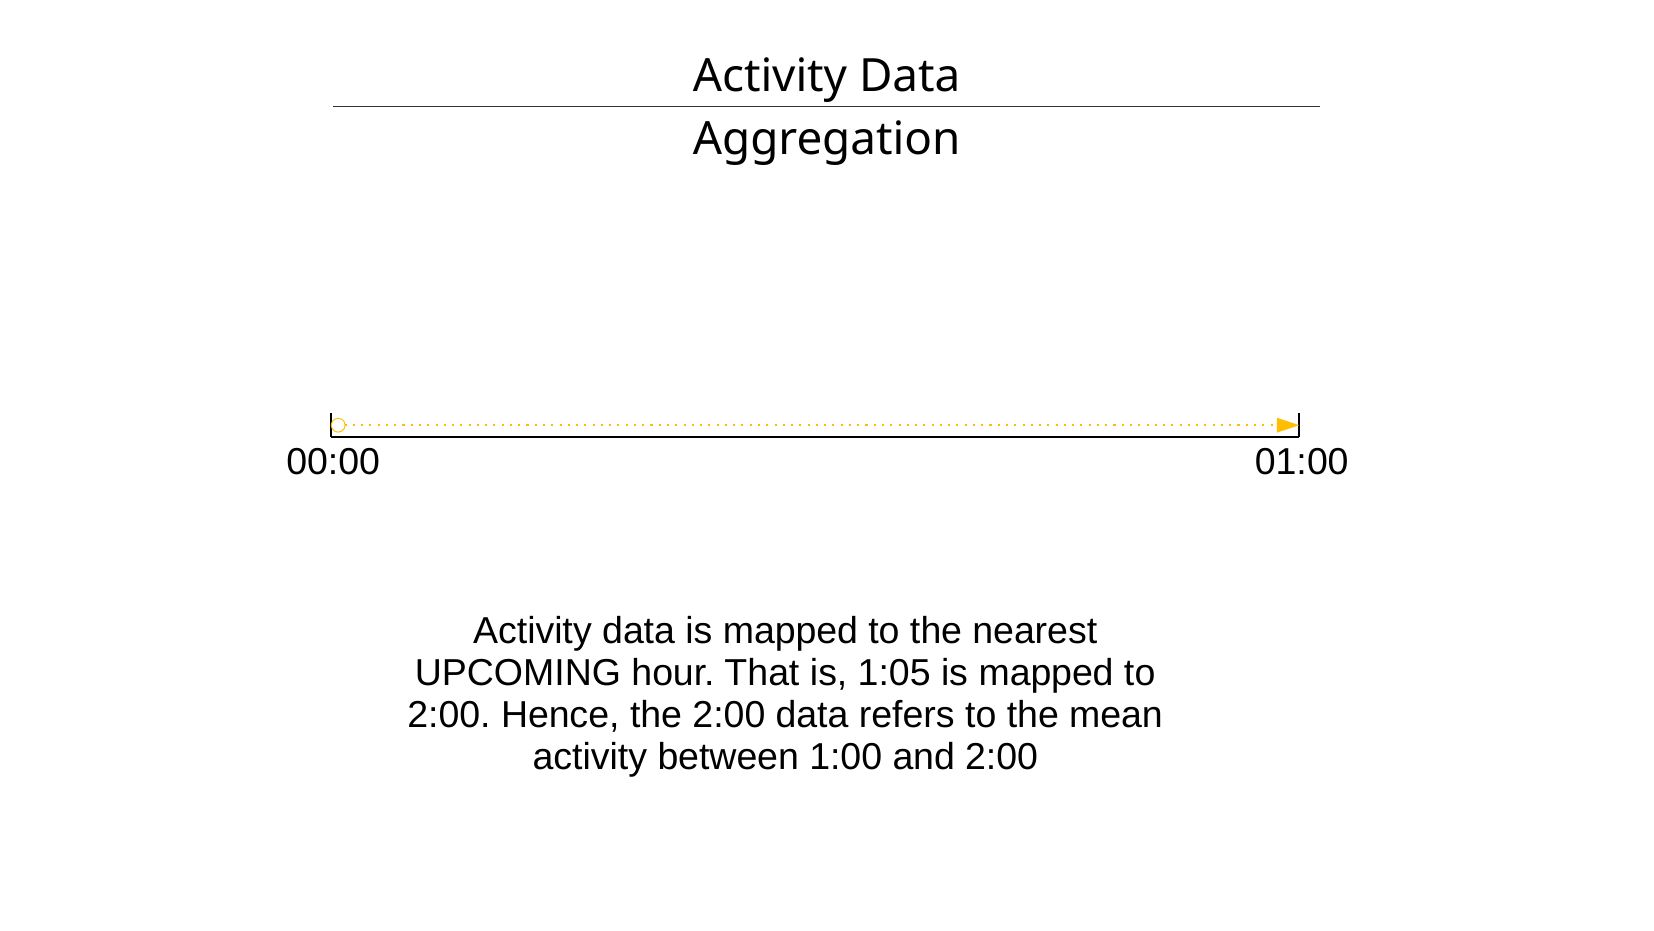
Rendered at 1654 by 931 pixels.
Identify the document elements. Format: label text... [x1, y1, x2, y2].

text_box Activity Data Aggregation [543, 35, 1111, 97]
text_box Activity data is mapped to the nearest UPCOMING hour. That is, 1:05 is mapped to 2:00. Hence, the 2:00 data refers to the mean activity between 1:00 and 2:00 [377, 602, 1193, 786]
text_box 01:00 [1240, 432, 1371, 532]
text_box 00:00 [271, 432, 402, 532]
